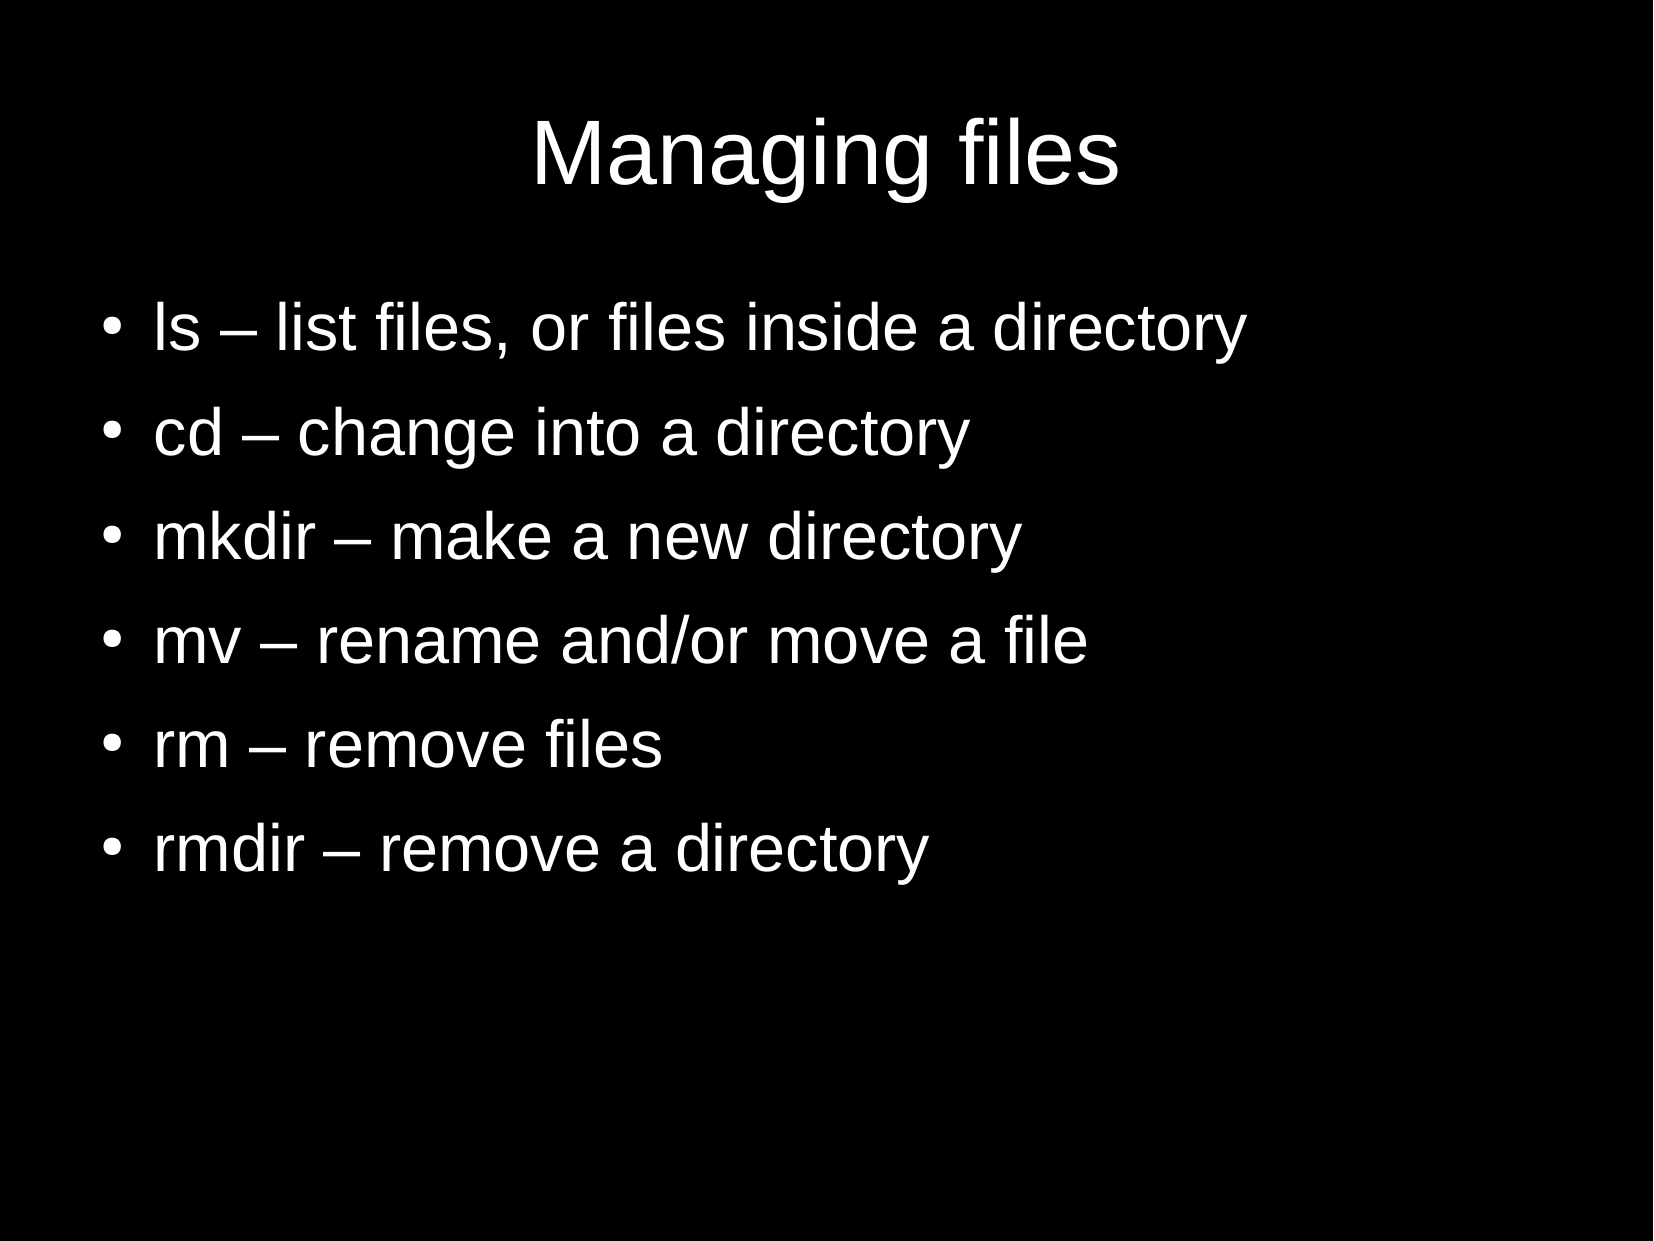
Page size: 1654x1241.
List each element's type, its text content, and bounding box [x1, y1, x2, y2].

title Managing files [82, 49, 1571, 257]
list ls – list files, or files inside a directory cd – change into a directory mkdir – make a new directory mv – rename and/or move a file rm – remove files rmdir – remove a directory [82, 290, 1538, 1010]
